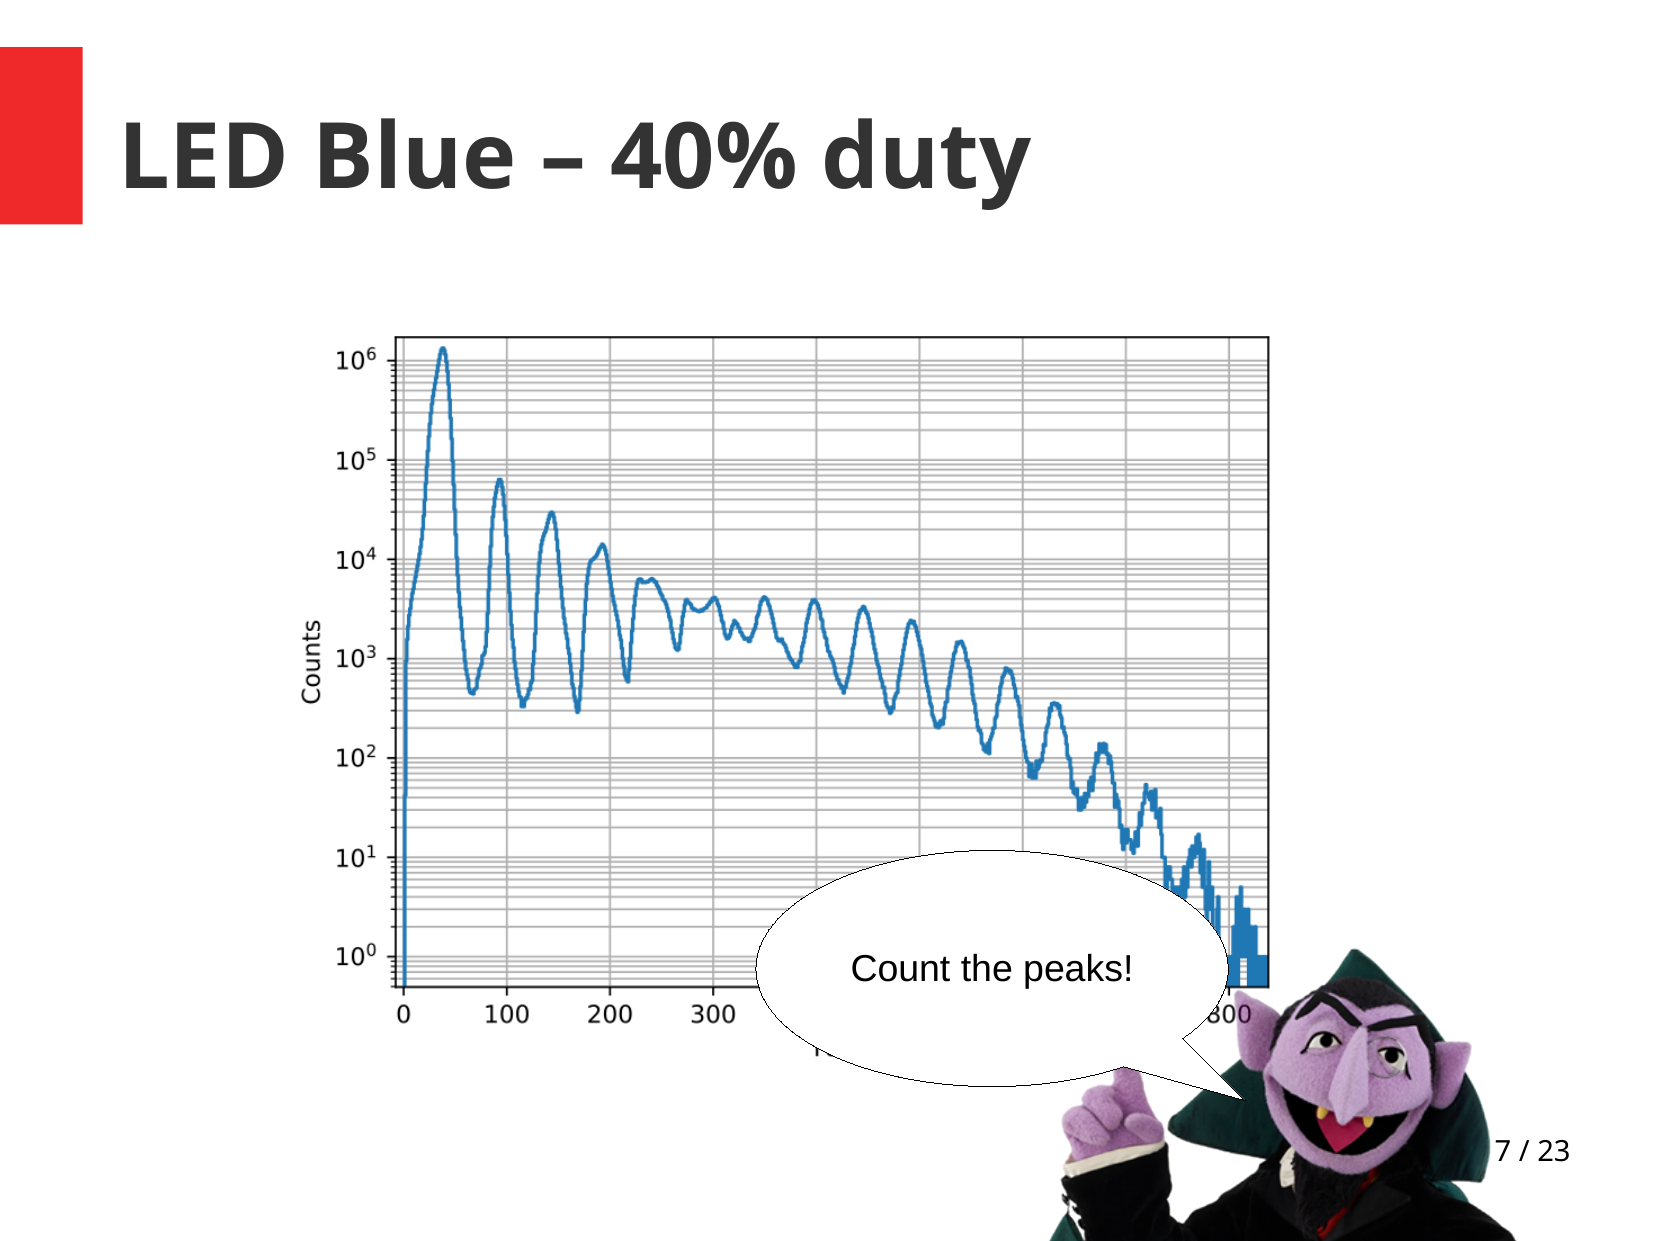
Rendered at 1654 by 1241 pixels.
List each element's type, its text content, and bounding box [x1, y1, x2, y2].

text_box Count the peaks! [755, 850, 1246, 1101]
picture [255, 236, 1560, 1241]
title LED Blue – 40% duty [118, 49, 1571, 257]
